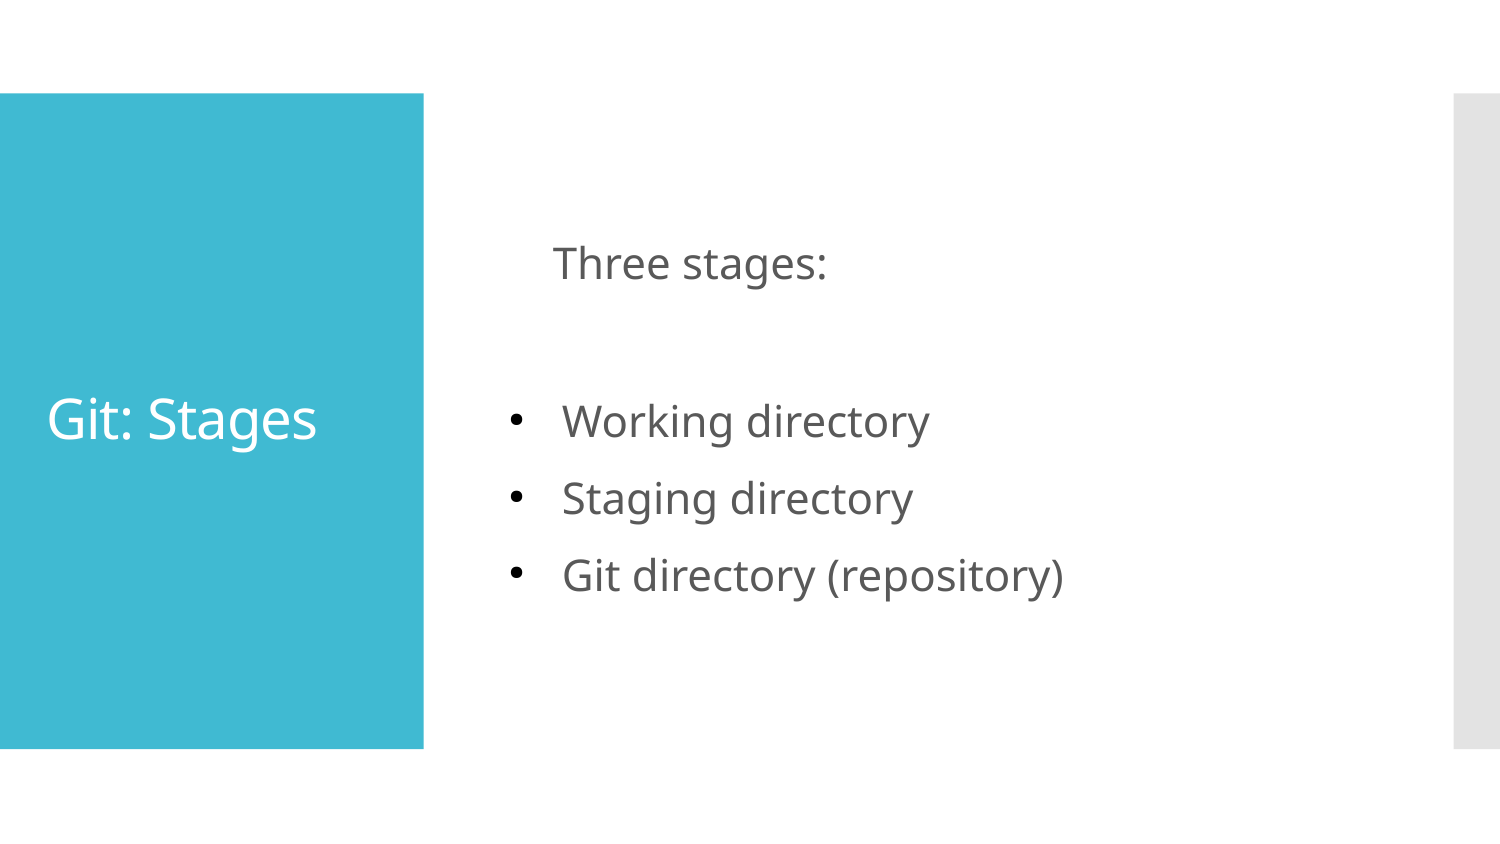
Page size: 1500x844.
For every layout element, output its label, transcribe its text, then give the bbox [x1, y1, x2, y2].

title Git: Stages [31, 138, 394, 705]
list Three stages: Working directory Staging directory Git directory (repository) [476, 106, 1376, 737]
